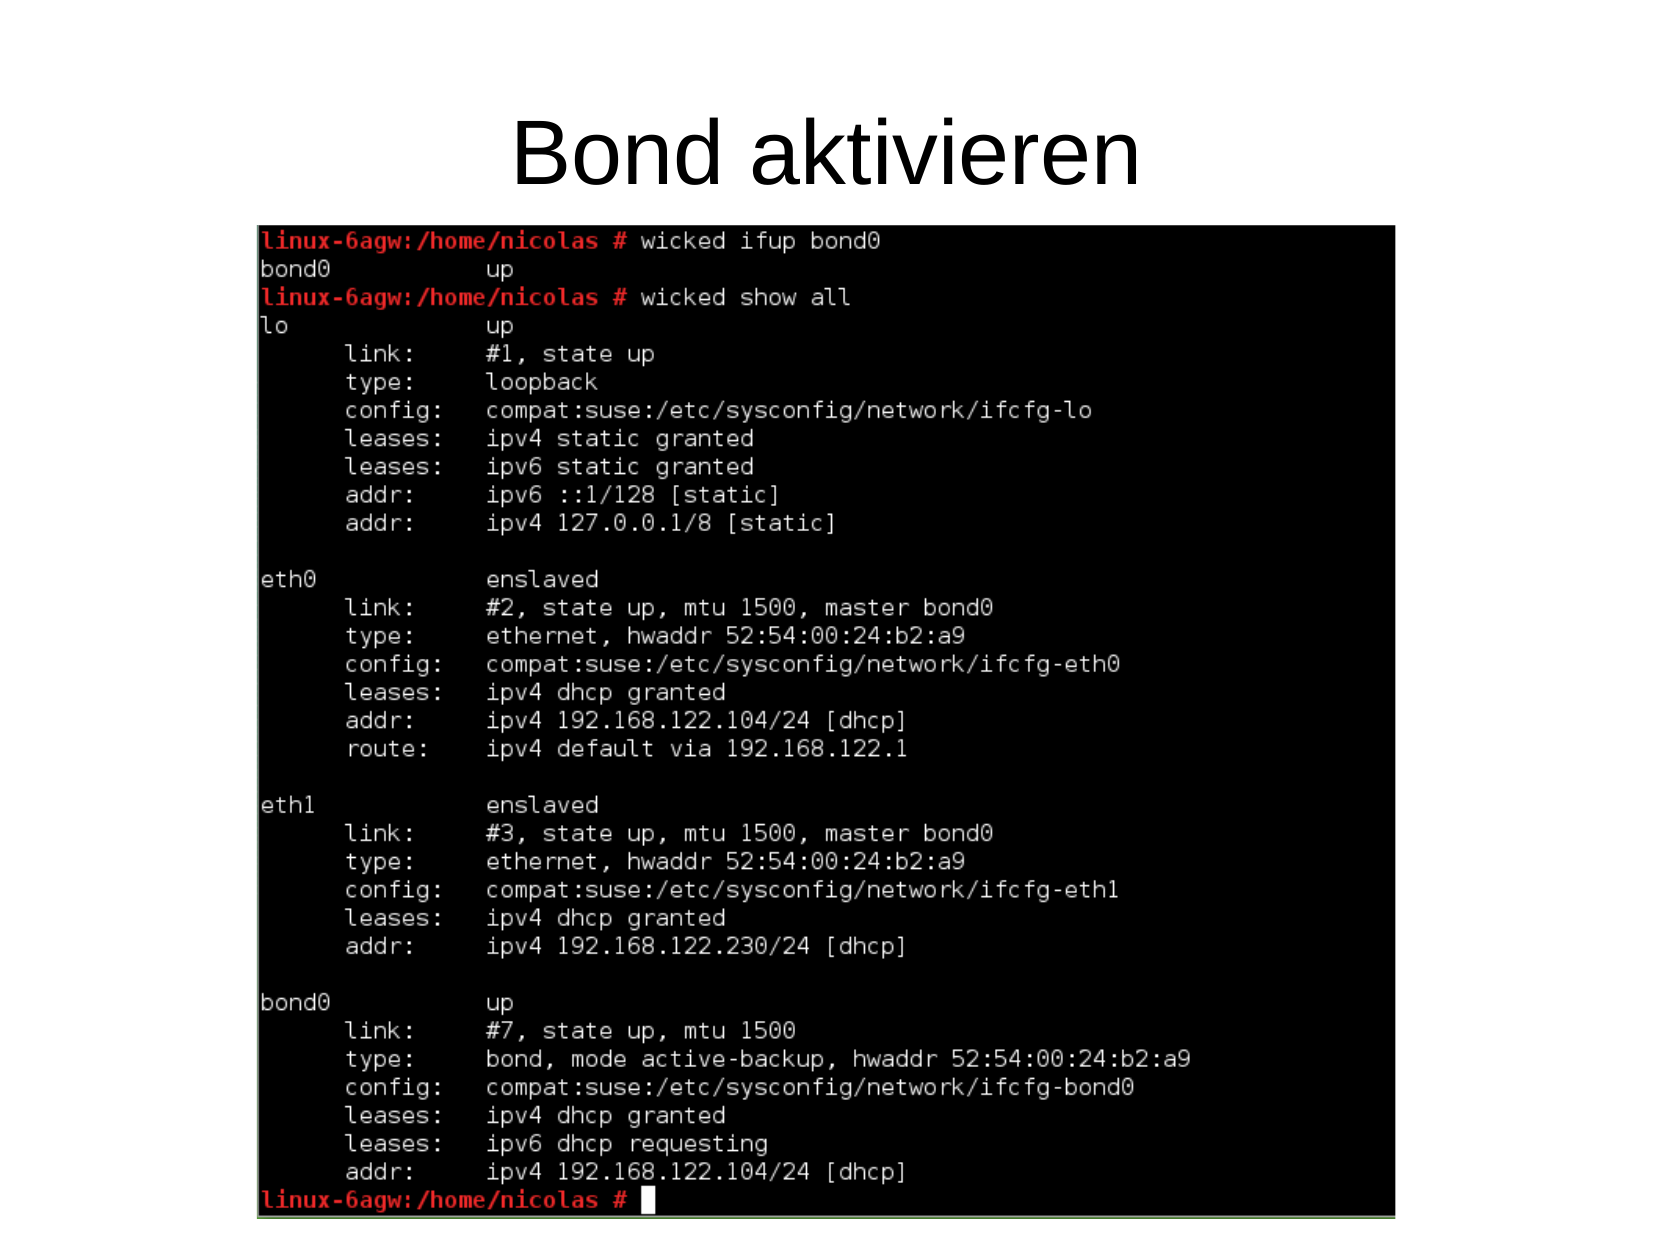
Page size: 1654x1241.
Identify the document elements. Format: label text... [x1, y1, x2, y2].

picture [256, 225, 1396, 1219]
title Bond aktivieren [82, 49, 1571, 257]
